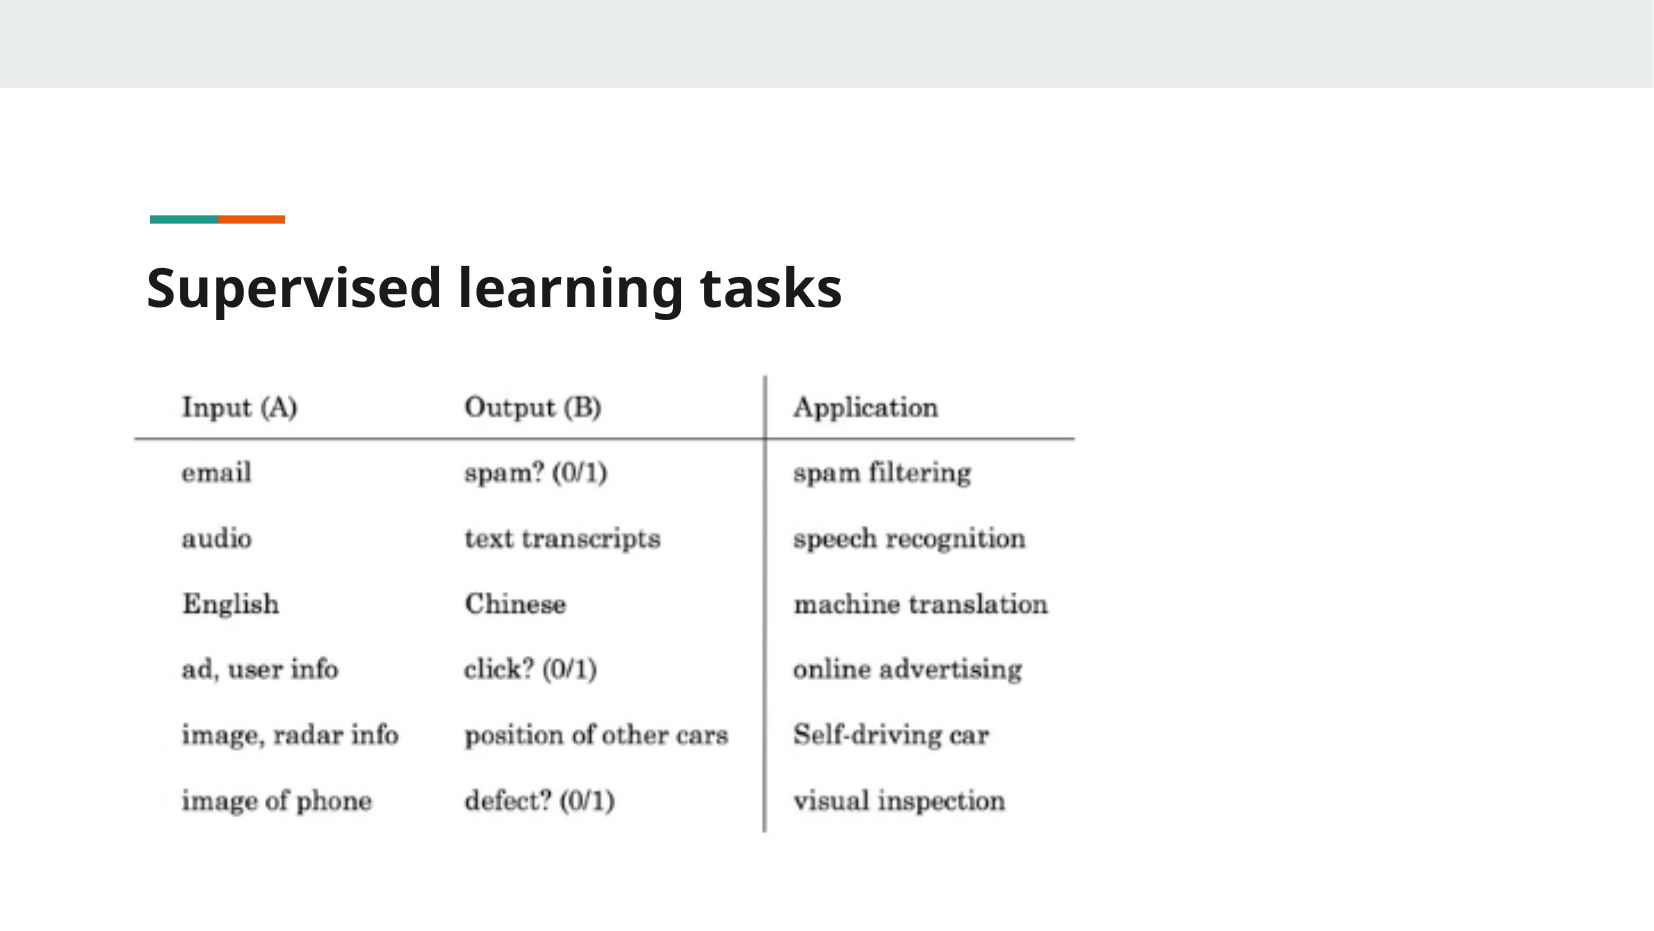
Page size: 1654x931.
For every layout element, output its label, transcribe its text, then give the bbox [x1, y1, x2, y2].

picture [132, 372, 1105, 849]
title Supervised learning tasks [131, 238, 1523, 336]
